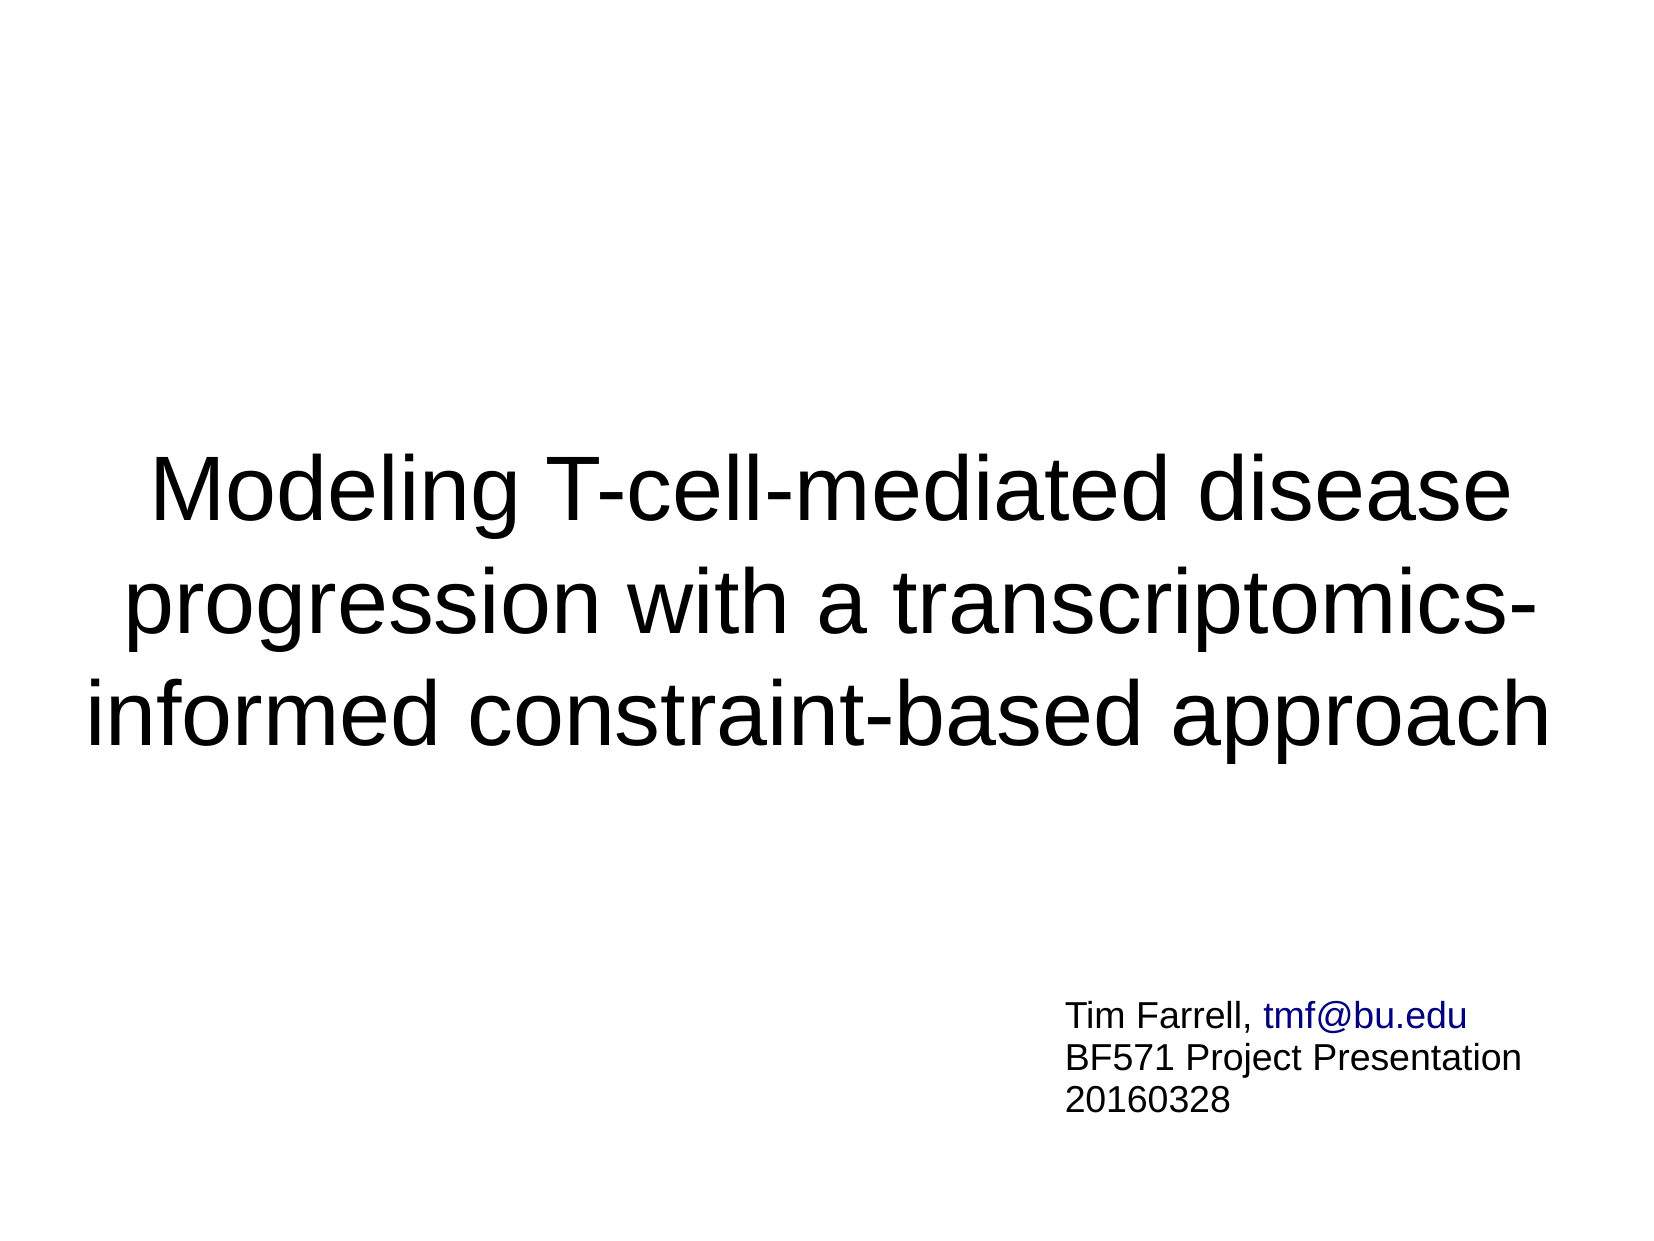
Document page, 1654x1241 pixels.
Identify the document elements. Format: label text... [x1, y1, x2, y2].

text_box Tim Farrell, tmf@bu.edu BF571 Project Presentation 20160328 [1050, 1051, 1561, 1129]
subtitle Modeling T-cell-mediated disease progression with a transcriptomics-informed constraint-based approach [45, 30, 1621, 1051]
